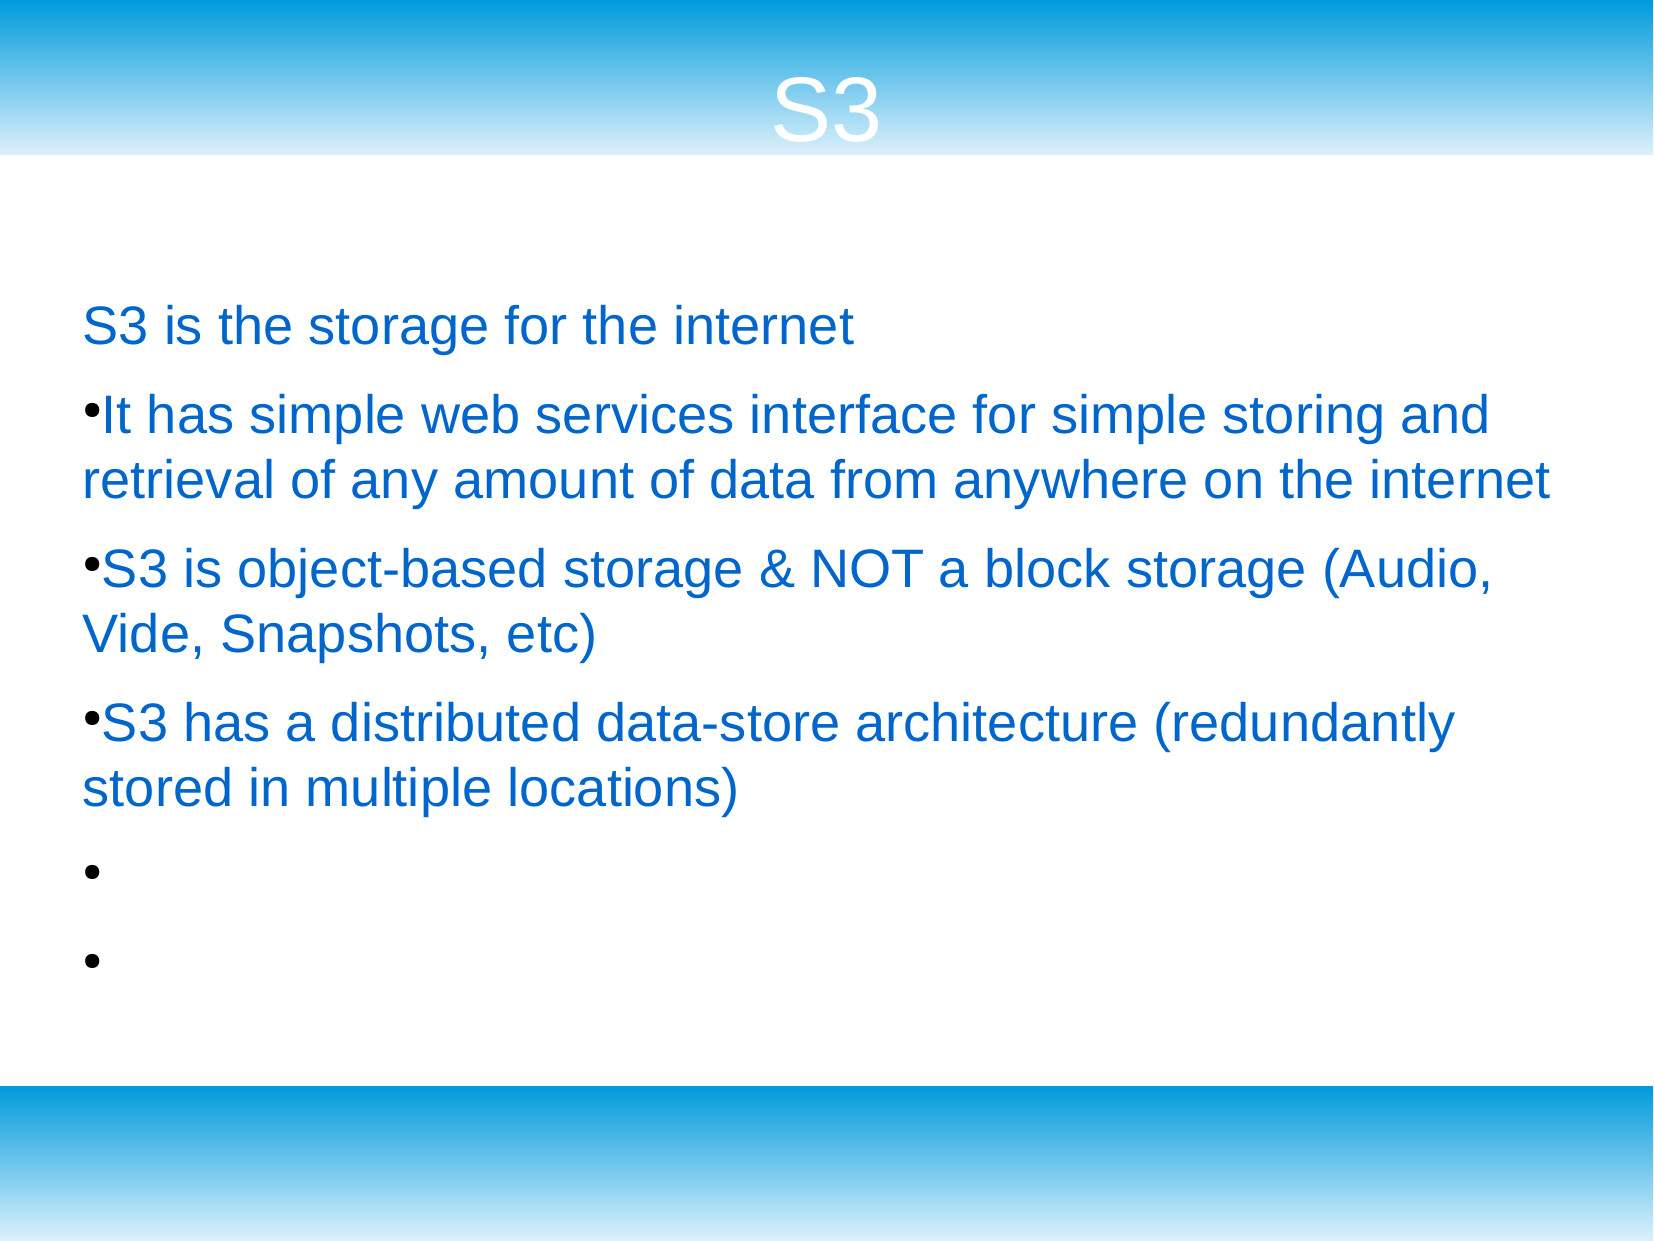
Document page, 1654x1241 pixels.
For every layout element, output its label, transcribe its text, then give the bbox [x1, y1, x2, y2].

list S3 is the storage for the internet It has simple web services interface for simple storing and retrieval of any amount of data from anywhere on the internet S3 is object-based storage & NOT a block storage (Audio, Vide, Snapshots, etc) S3 has a distributed data-store architecture (redundantly stored in multiple locations) [82, 290, 1571, 1010]
title S3 [82, 49, 1571, 155]
